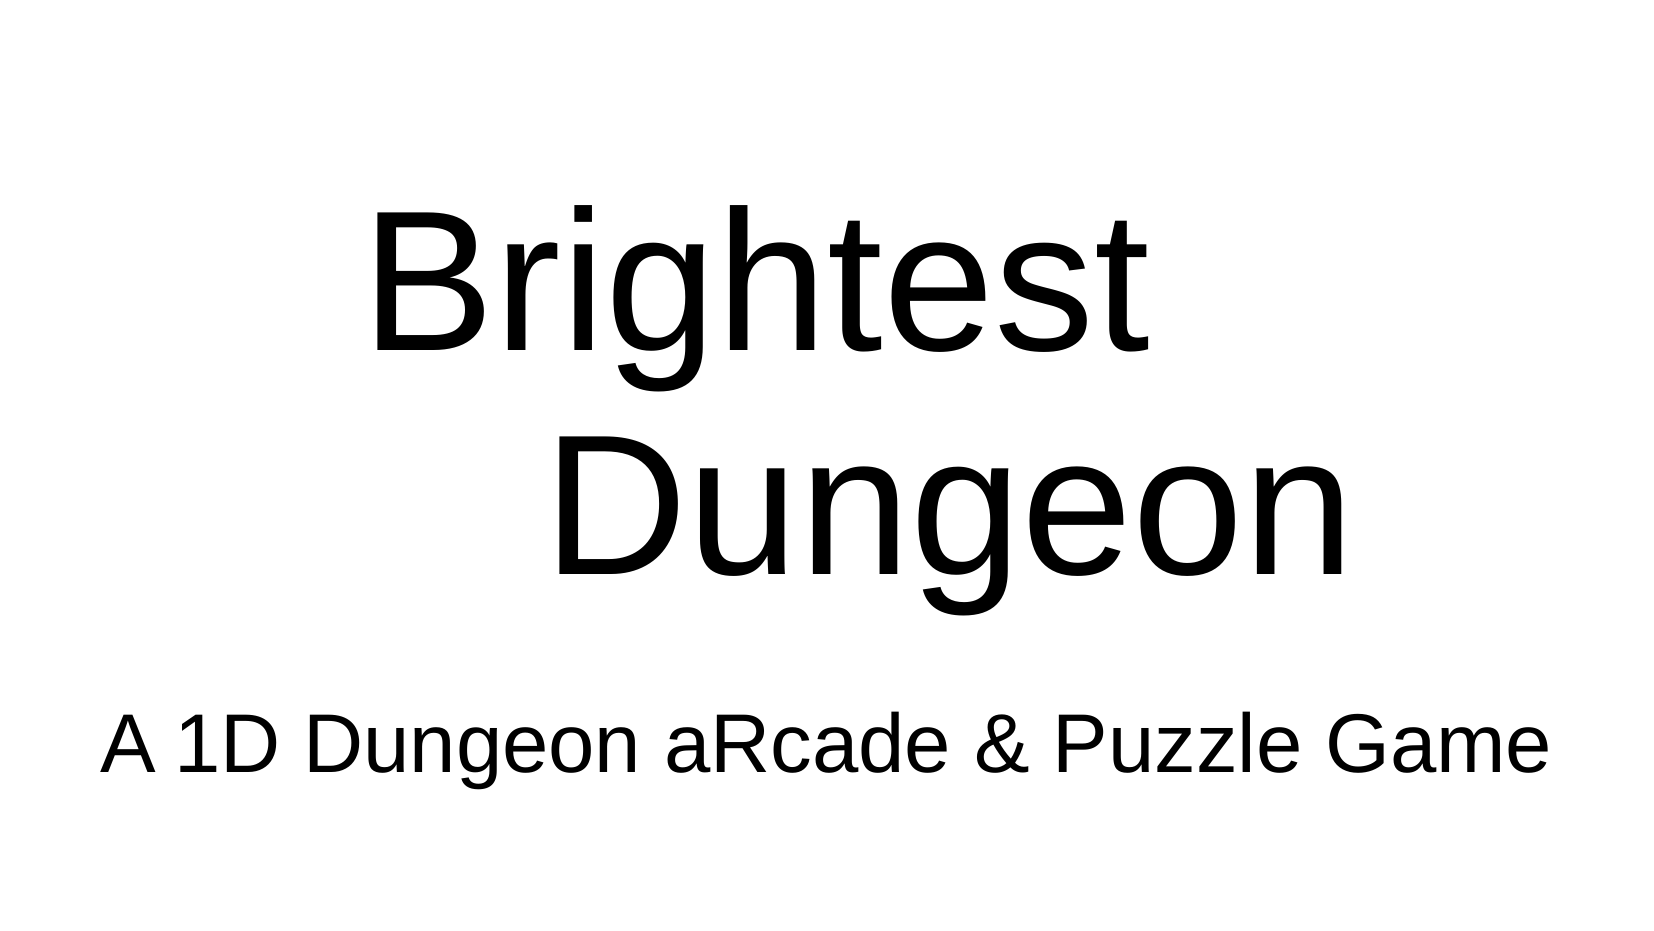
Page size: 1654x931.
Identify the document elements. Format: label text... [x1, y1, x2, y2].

title Brightest Dungeon [11, 169, 1500, 617]
subtitle A 1D Dungeon aRcade & Puzzle Game [82, 595, 1571, 892]
